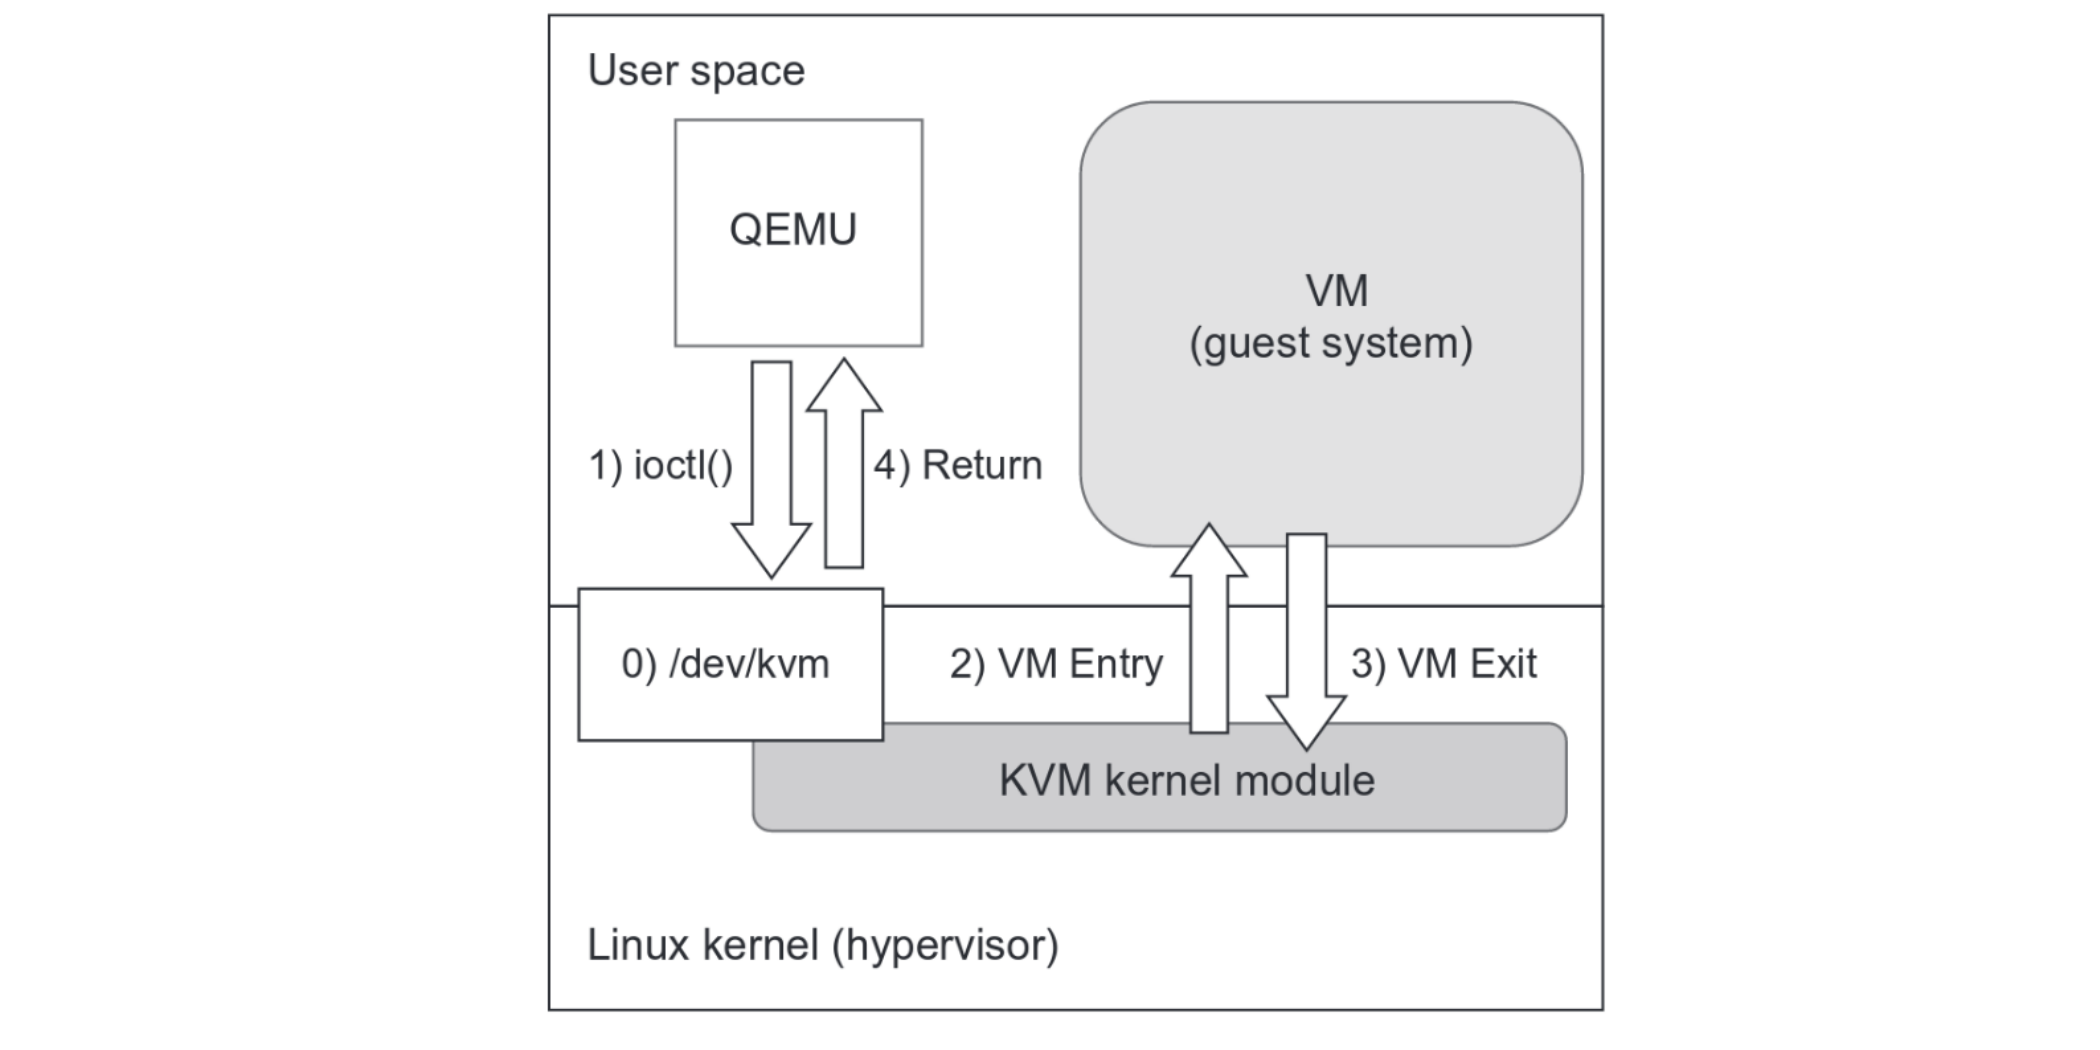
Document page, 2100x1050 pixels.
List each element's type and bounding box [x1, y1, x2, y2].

picture [540, 3, 1613, 1017]
